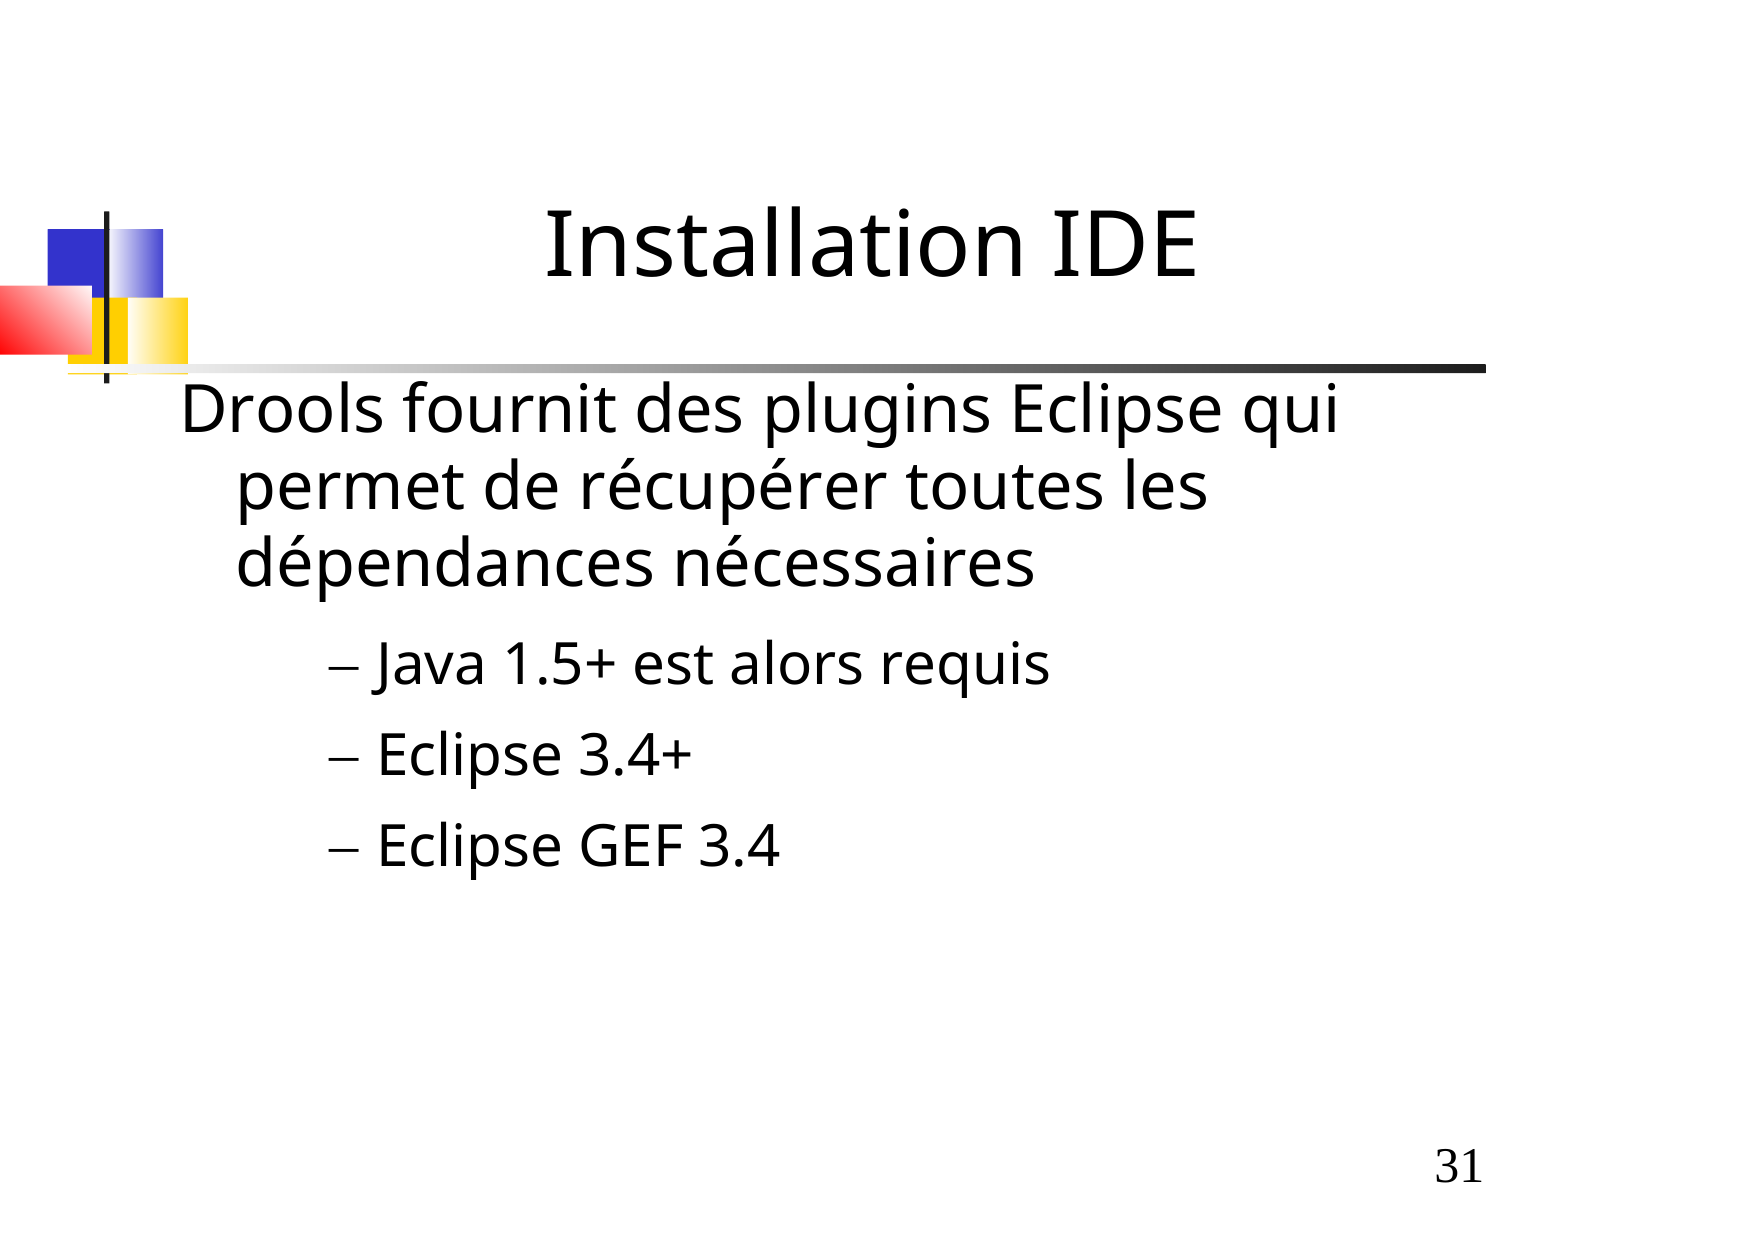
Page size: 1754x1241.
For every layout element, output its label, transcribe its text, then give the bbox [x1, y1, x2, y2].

list Drools fournit des plugins Eclipse qui permet de récupérer toutes les dépendances nécessaires Java 1.5+ est alors requis Eclipse 3.4+ Eclipse GEF 3.4 [179, 371, 1567, 1091]
title Installation IDE [179, 139, 1567, 351]
